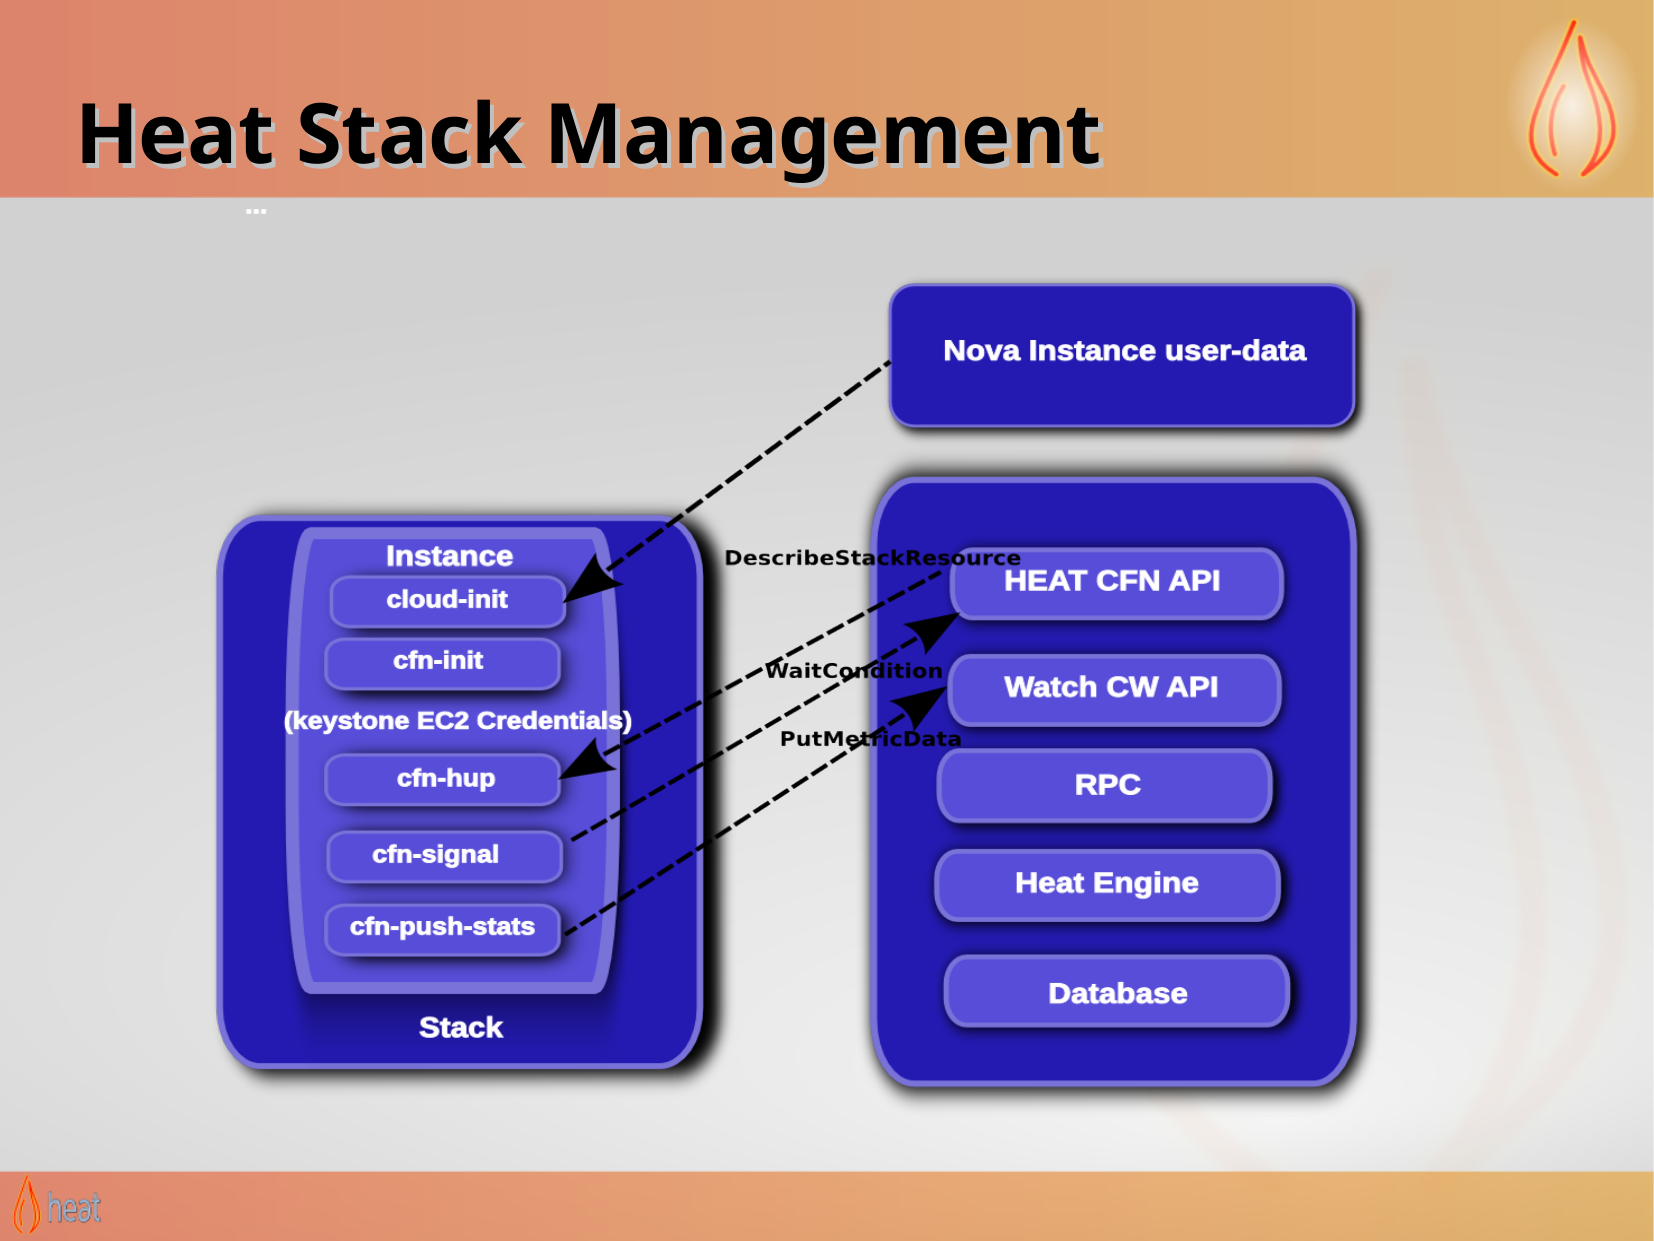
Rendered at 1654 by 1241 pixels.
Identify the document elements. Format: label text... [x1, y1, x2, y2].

picture [0, 0, 1654, 1241]
title Heat Stack Management [75, 37, 1564, 226]
